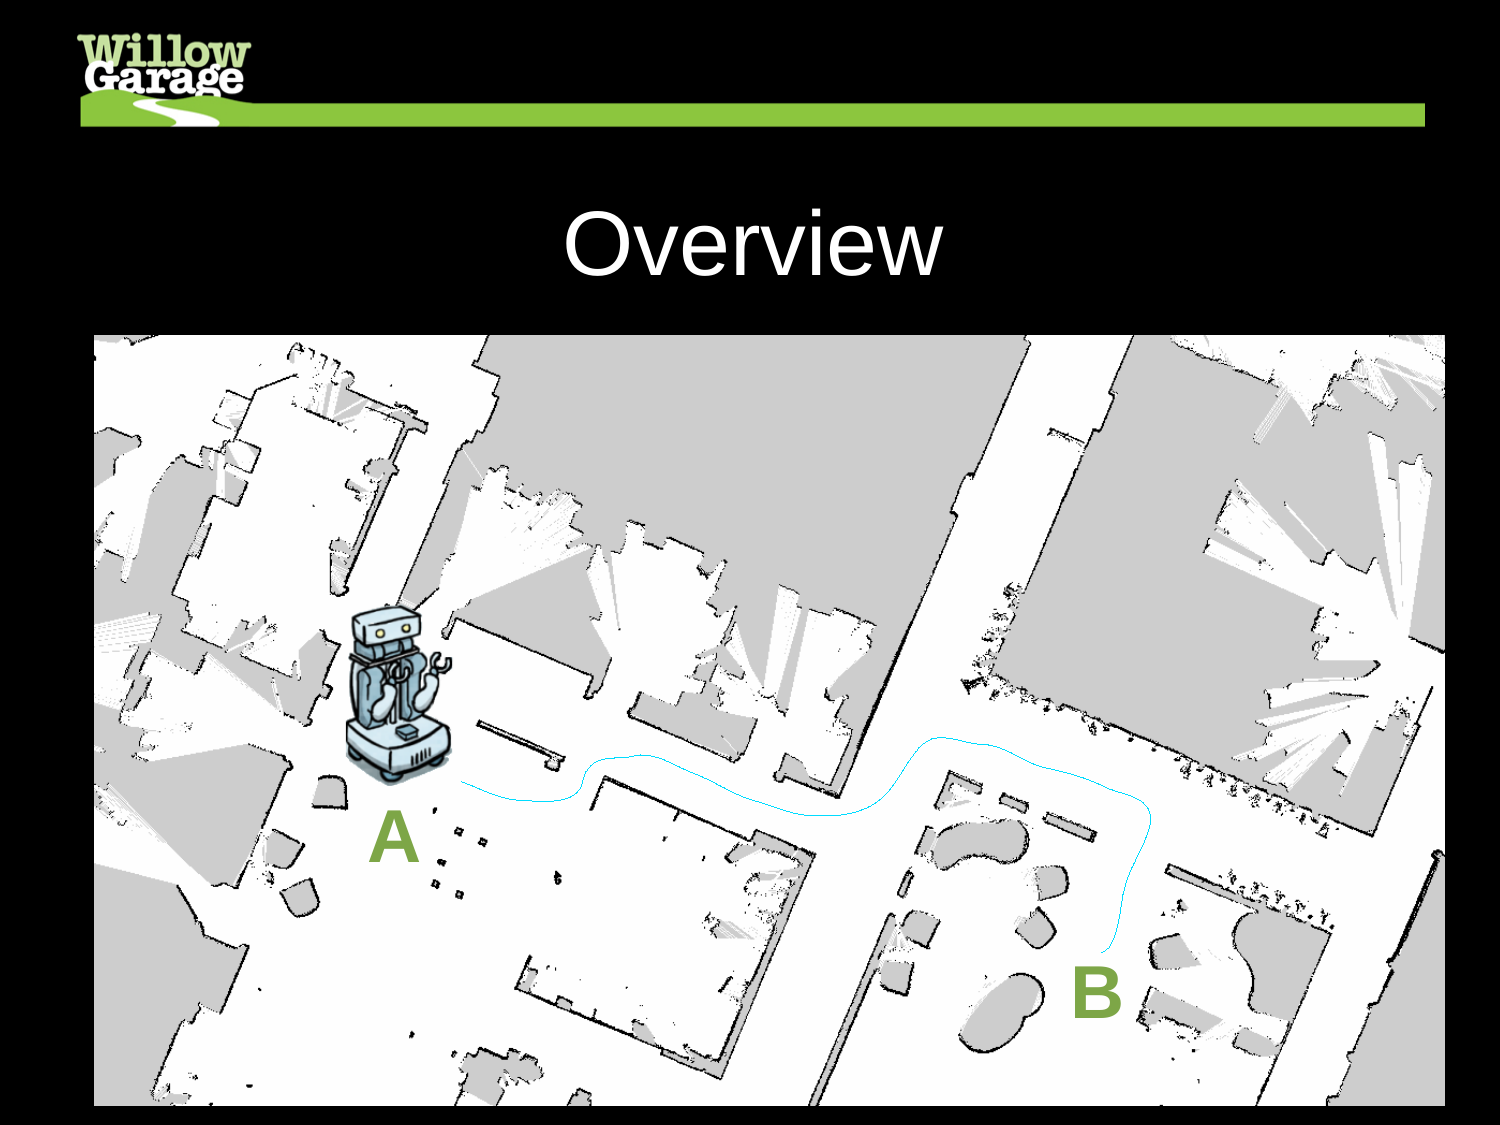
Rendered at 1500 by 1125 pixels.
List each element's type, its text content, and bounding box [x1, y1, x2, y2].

title Overview [75, 137, 1426, 351]
text_box A [352, 787, 437, 887]
picture [50, 0, 1425, 153]
text_box B [1055, 943, 1140, 1043]
picture [94, 335, 1445, 1106]
